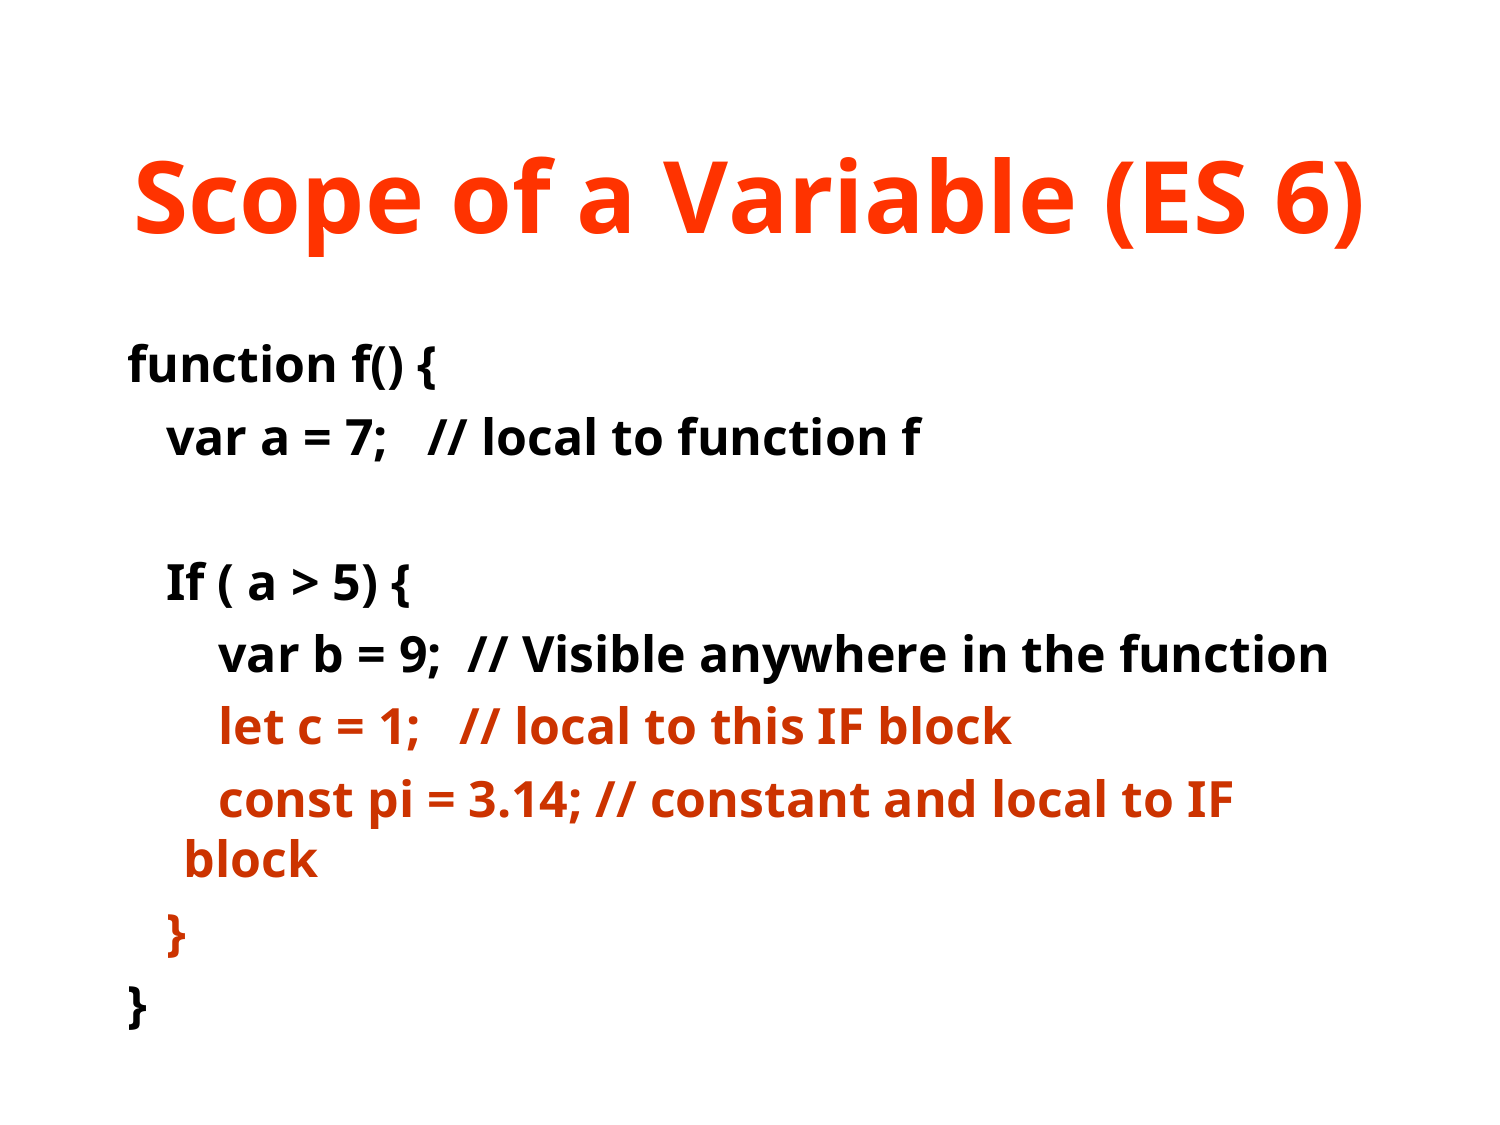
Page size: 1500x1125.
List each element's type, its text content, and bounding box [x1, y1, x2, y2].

title Scope of a Variable (ES 6) [112, 99, 1388, 288]
list function f() { var a = 7; // local to function f If ( a > 5) { var b = 9; // Visible anywhere in the function let c = 1; // local to this IF block const pi = 3.14; // constant and local to IF block } } [112, 324, 1388, 1125]
